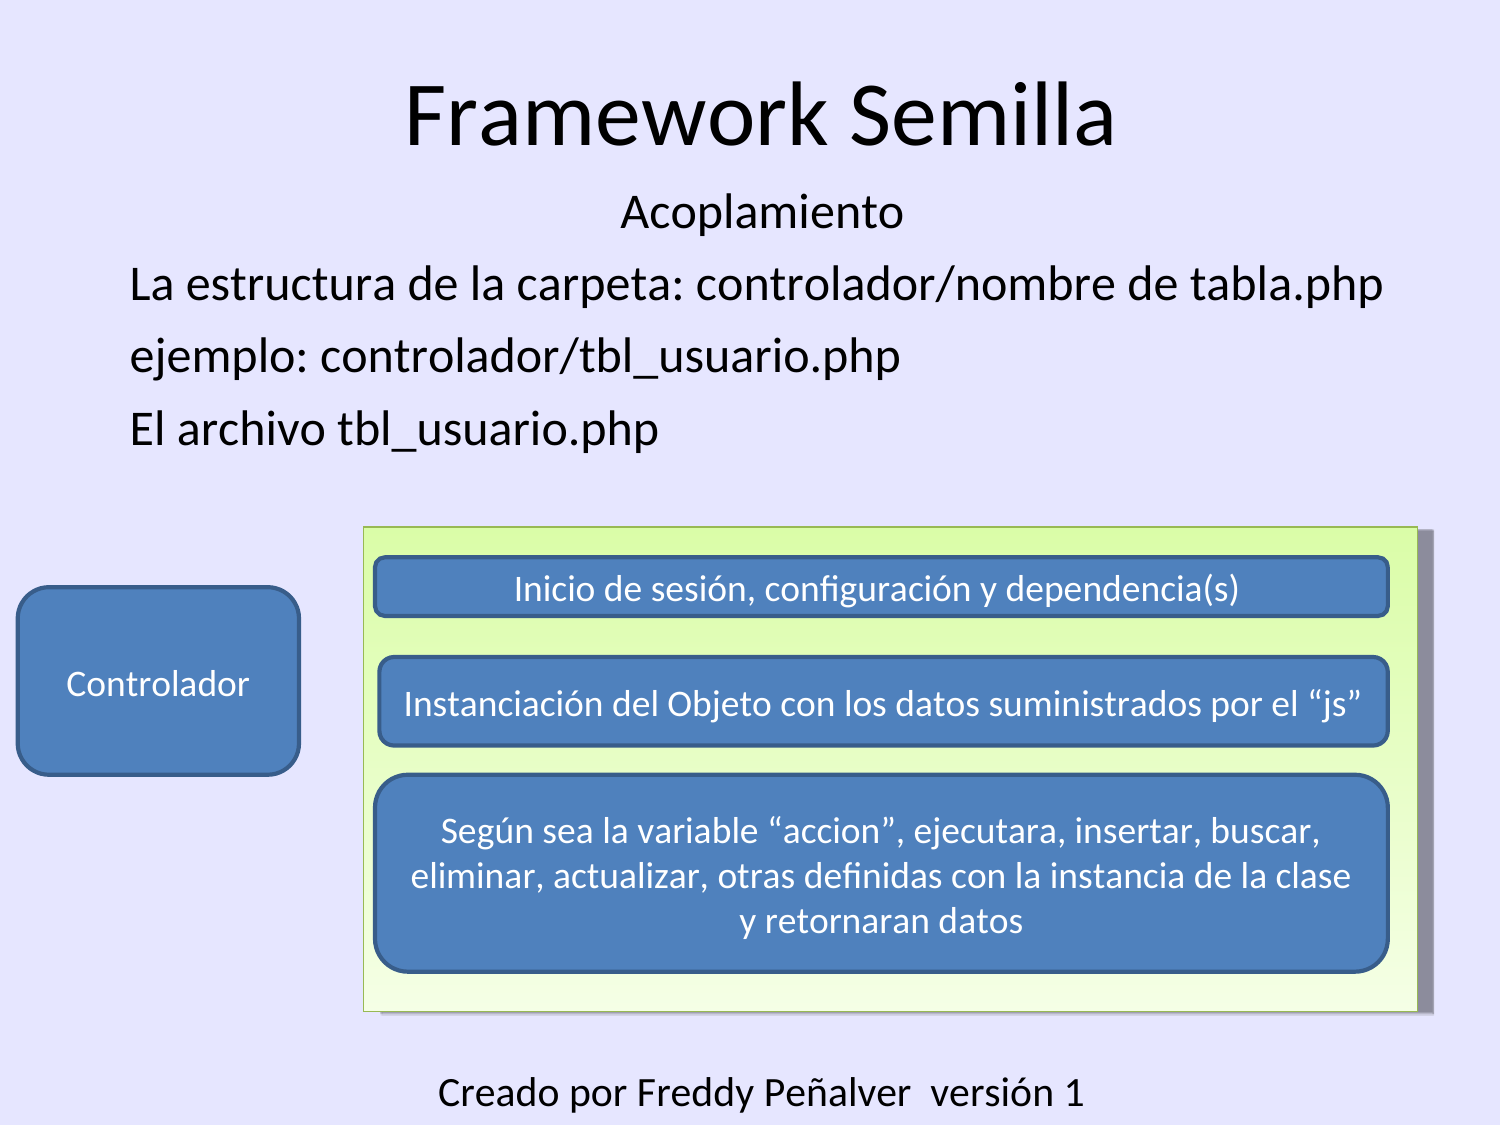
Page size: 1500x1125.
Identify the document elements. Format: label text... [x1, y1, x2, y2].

text_box [1411, 527, 1418, 1012]
text_box Controlador [17, 587, 299, 775]
text_box Según sea la variable “accion”, ejecutara, insertar, buscar, eliminar, actualizar, otras definidas con la instancia de la clase y retornaran datos [375, 774, 1388, 972]
text_box Creado por Freddy Peñalver versión 1 [58, 1054, 1465, 1125]
text_box Instanciación del Objeto con los datos suministrados por el “js” [379, 656, 1388, 746]
text_box Inicio de sesión, configuración y dependencia(s) [375, 557, 1388, 616]
text_box Framework Semilla [58, 35, 1465, 183]
text_box Acoplamiento La estructura de la carpeta: controlador/nombre de tabla.php ejemplo: controlador/tbl_usuario.php El archivo tbl_usuario.php [114, 183, 1411, 1018]
